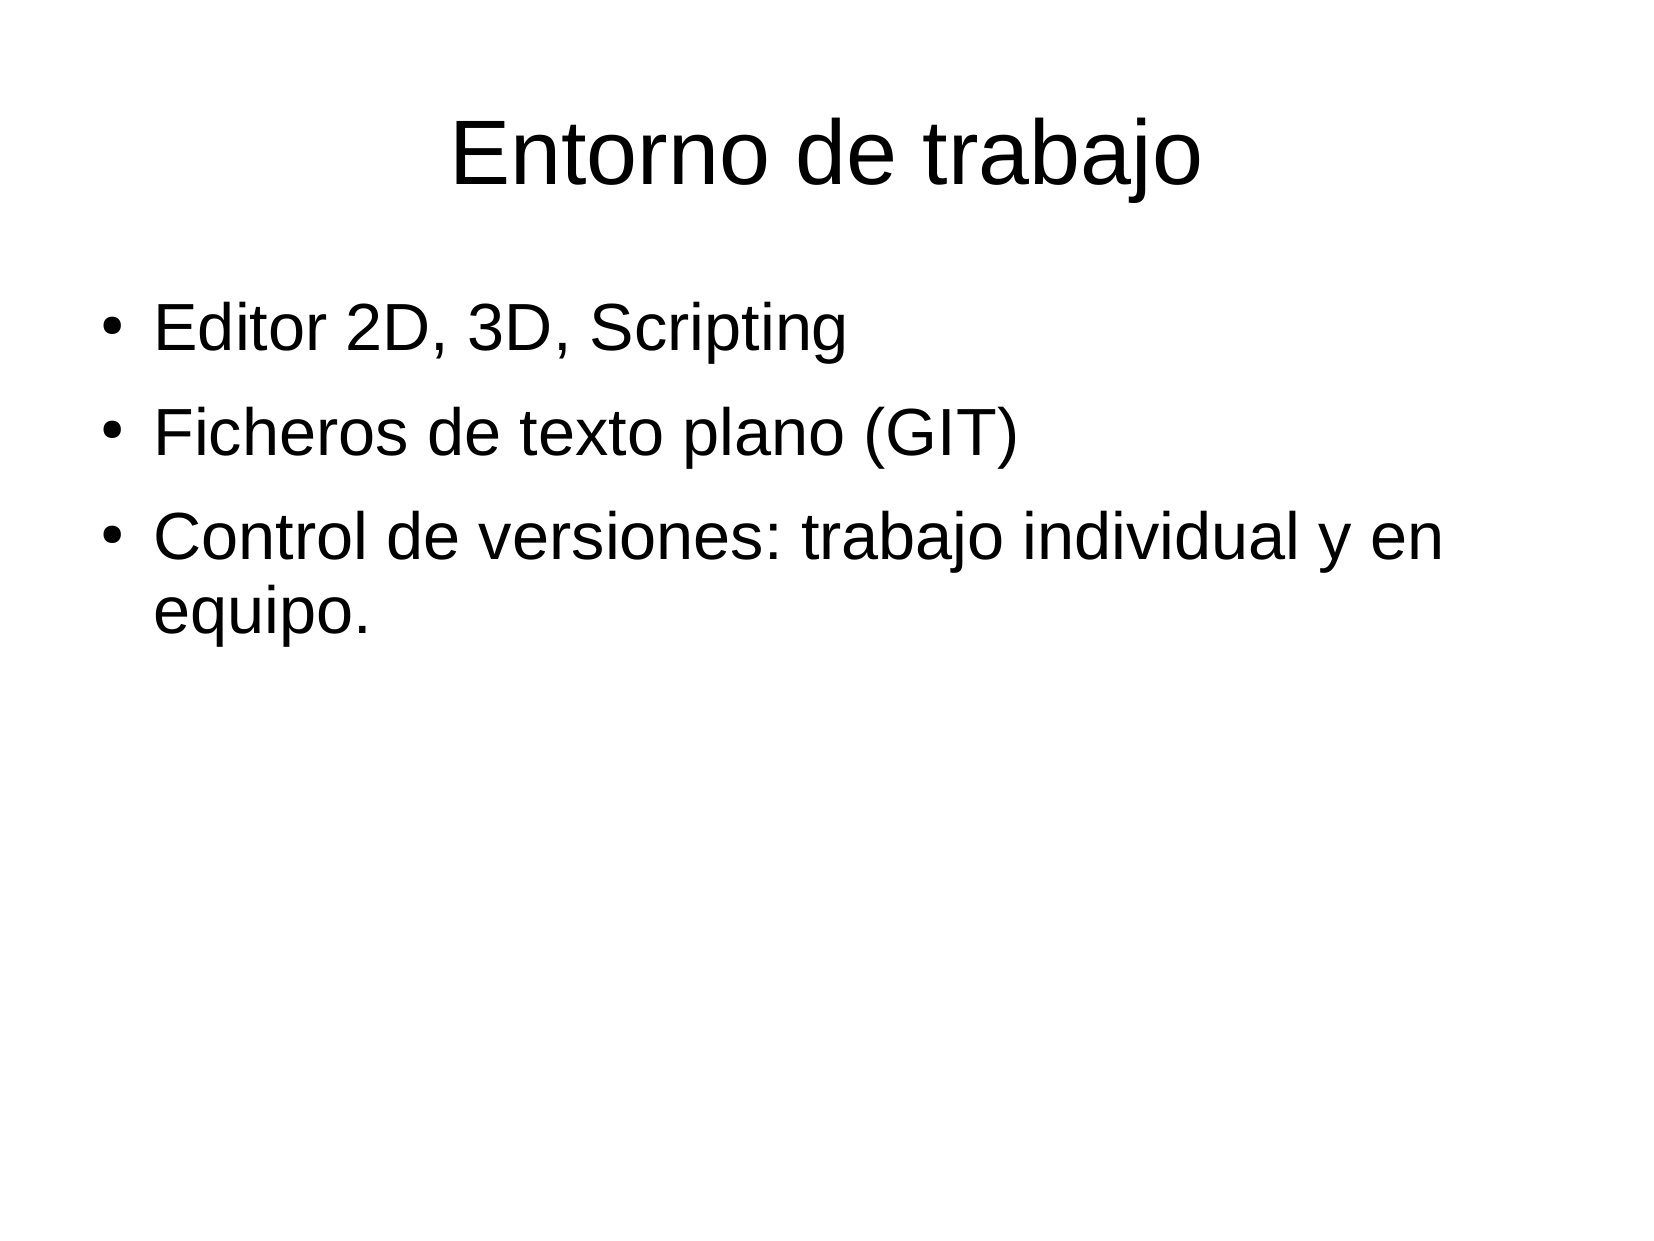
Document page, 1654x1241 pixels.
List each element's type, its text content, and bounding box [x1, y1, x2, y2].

list Editor 2D, 3D, Scripting Ficheros de texto plano (GIT) Control de versiones: trabajo individual y en equipo. [82, 290, 1571, 1010]
title Entorno de trabajo [82, 49, 1571, 257]
